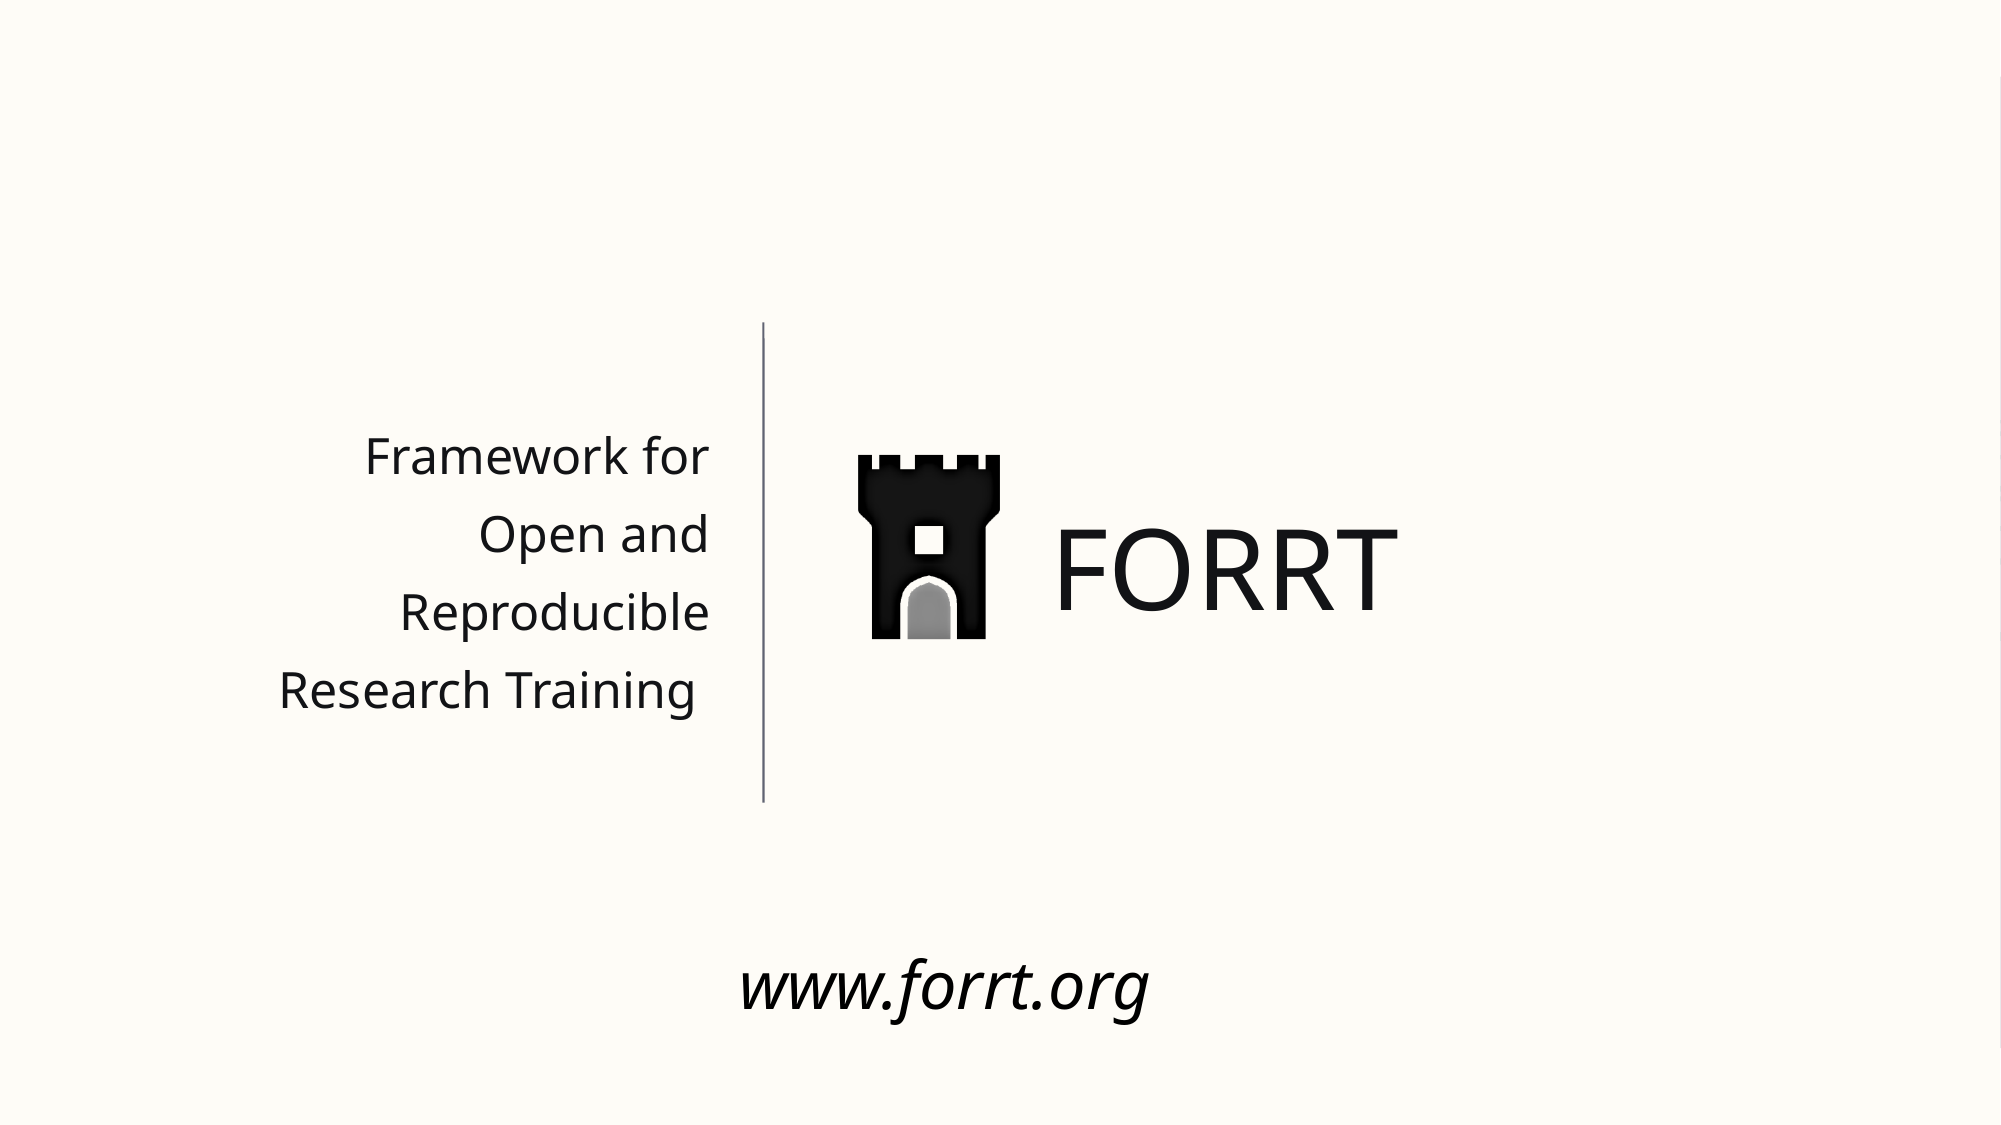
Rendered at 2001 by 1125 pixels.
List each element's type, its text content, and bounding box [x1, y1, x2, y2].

text_box [0, 0, 2000, 1125]
title FORRT [816, 144, 1720, 981]
subtitle Framework for Open and Reproducible Research Training [241, 144, 711, 981]
text_box www.forrt.org [724, 935, 1506, 1031]
picture [828, 437, 1033, 644]
